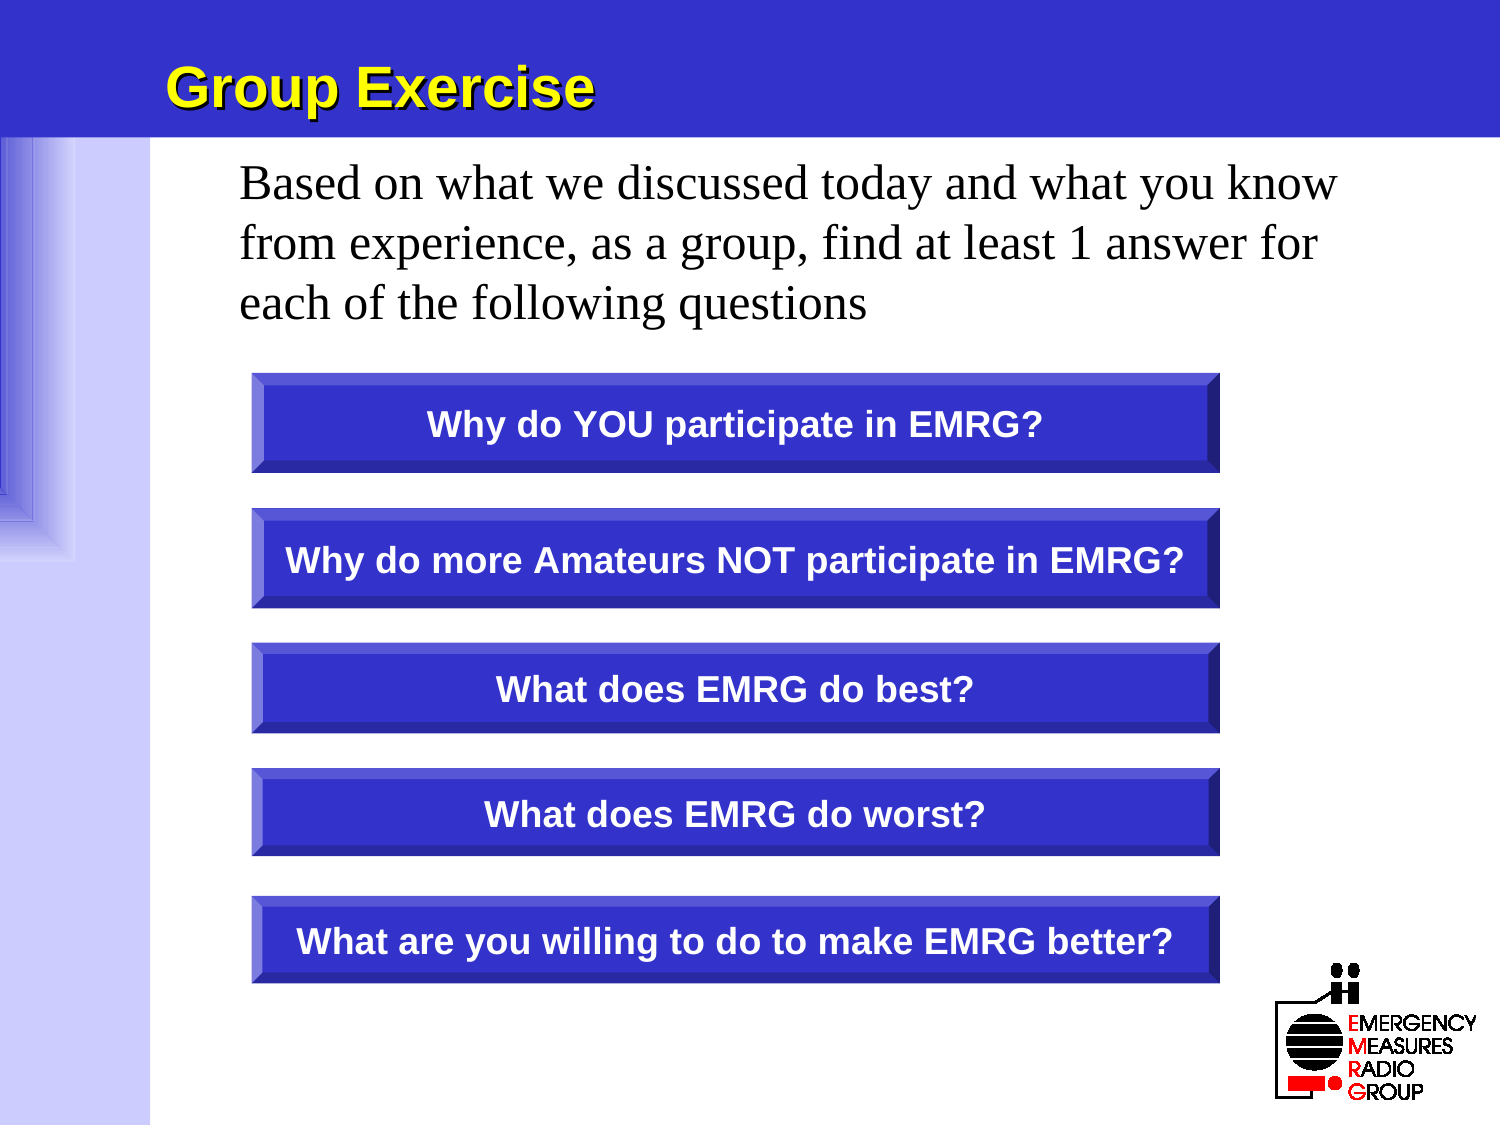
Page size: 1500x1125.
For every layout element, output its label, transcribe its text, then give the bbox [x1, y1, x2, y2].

text_box What does EMRG do worst? [263, 780, 1208, 845]
text_box Based on what we discussed today and what you know from experience, as a group, find at least 1 answer for each of the following questions [224, 142, 1423, 338]
picture [1275, 963, 1476, 1100]
text_box What does EMRG do best? [263, 654, 1208, 722]
text_box What are you willing to do to make EMRG better? [263, 907, 1208, 972]
text_box Why do more Amateurs NOT participate in EMRG? [264, 521, 1207, 595]
text_box Group Exercise [150, 41, 612, 128]
text_box Why do YOU participate in EMRG? [264, 386, 1207, 460]
